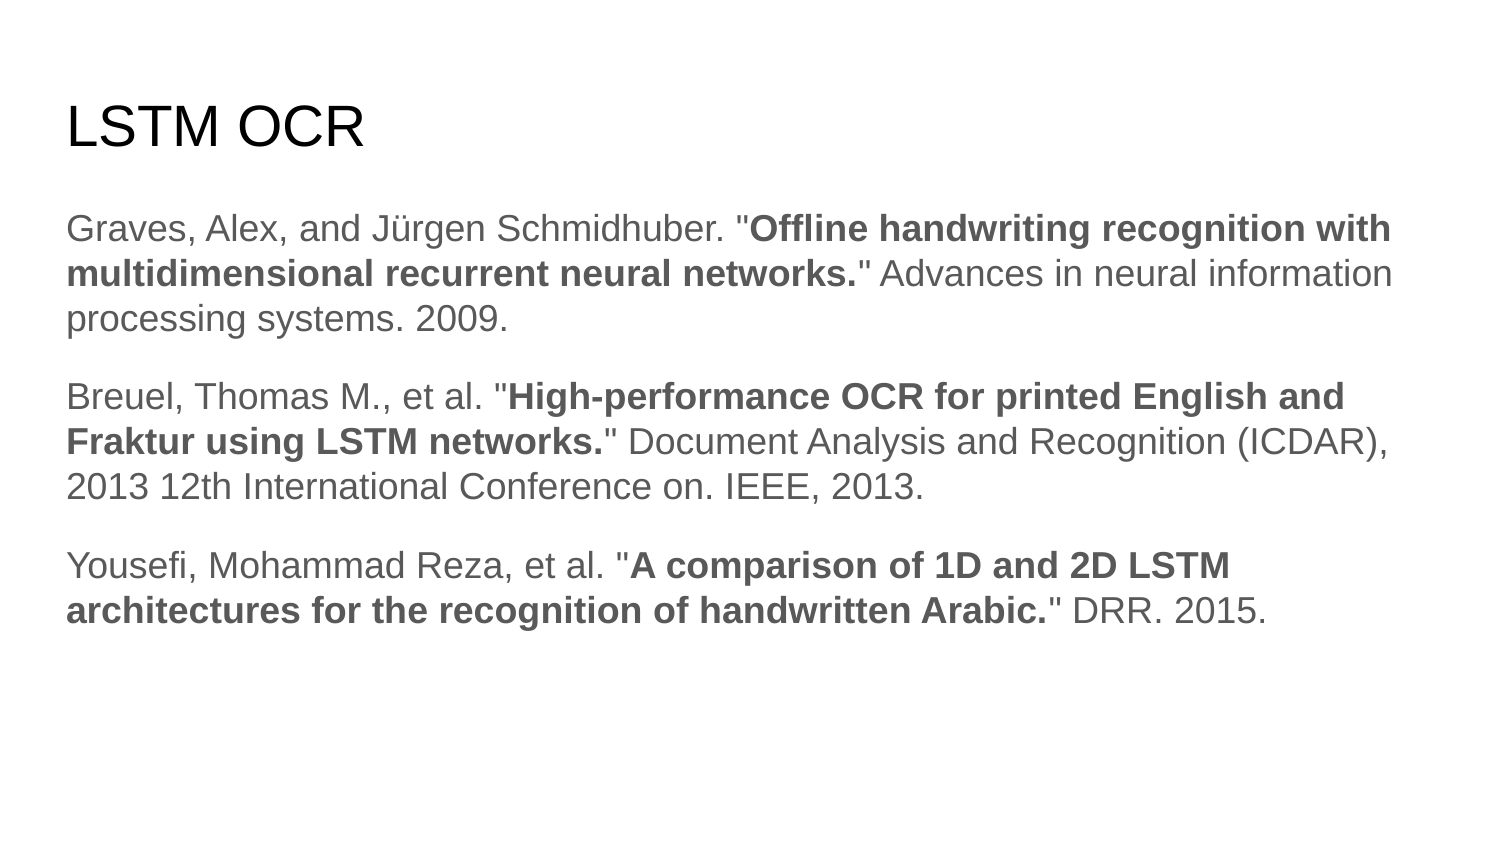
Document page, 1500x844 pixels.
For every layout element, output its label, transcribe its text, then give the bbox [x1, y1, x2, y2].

list Graves, Alex, and Jürgen Schmidhuber. "Offline handwriting recognition with multidimensional recurrent neural networks." Advances in neural information processing systems. 2009. Breuel, Thomas M., et al. "High-performance OCR for printed English and Fraktur using LSTM networks." Document Analysis and Recognition (ICDAR), 2013 12th International Conference on. IEEE, 2013. Yousefi, Mohammad Reza, et al. "A comparison of 1D and 2D LSTM architectures for the recognition of handwritten Arabic." DRR. 2015. [51, 189, 1449, 750]
title LSTM OCR [51, 72, 1449, 167]
